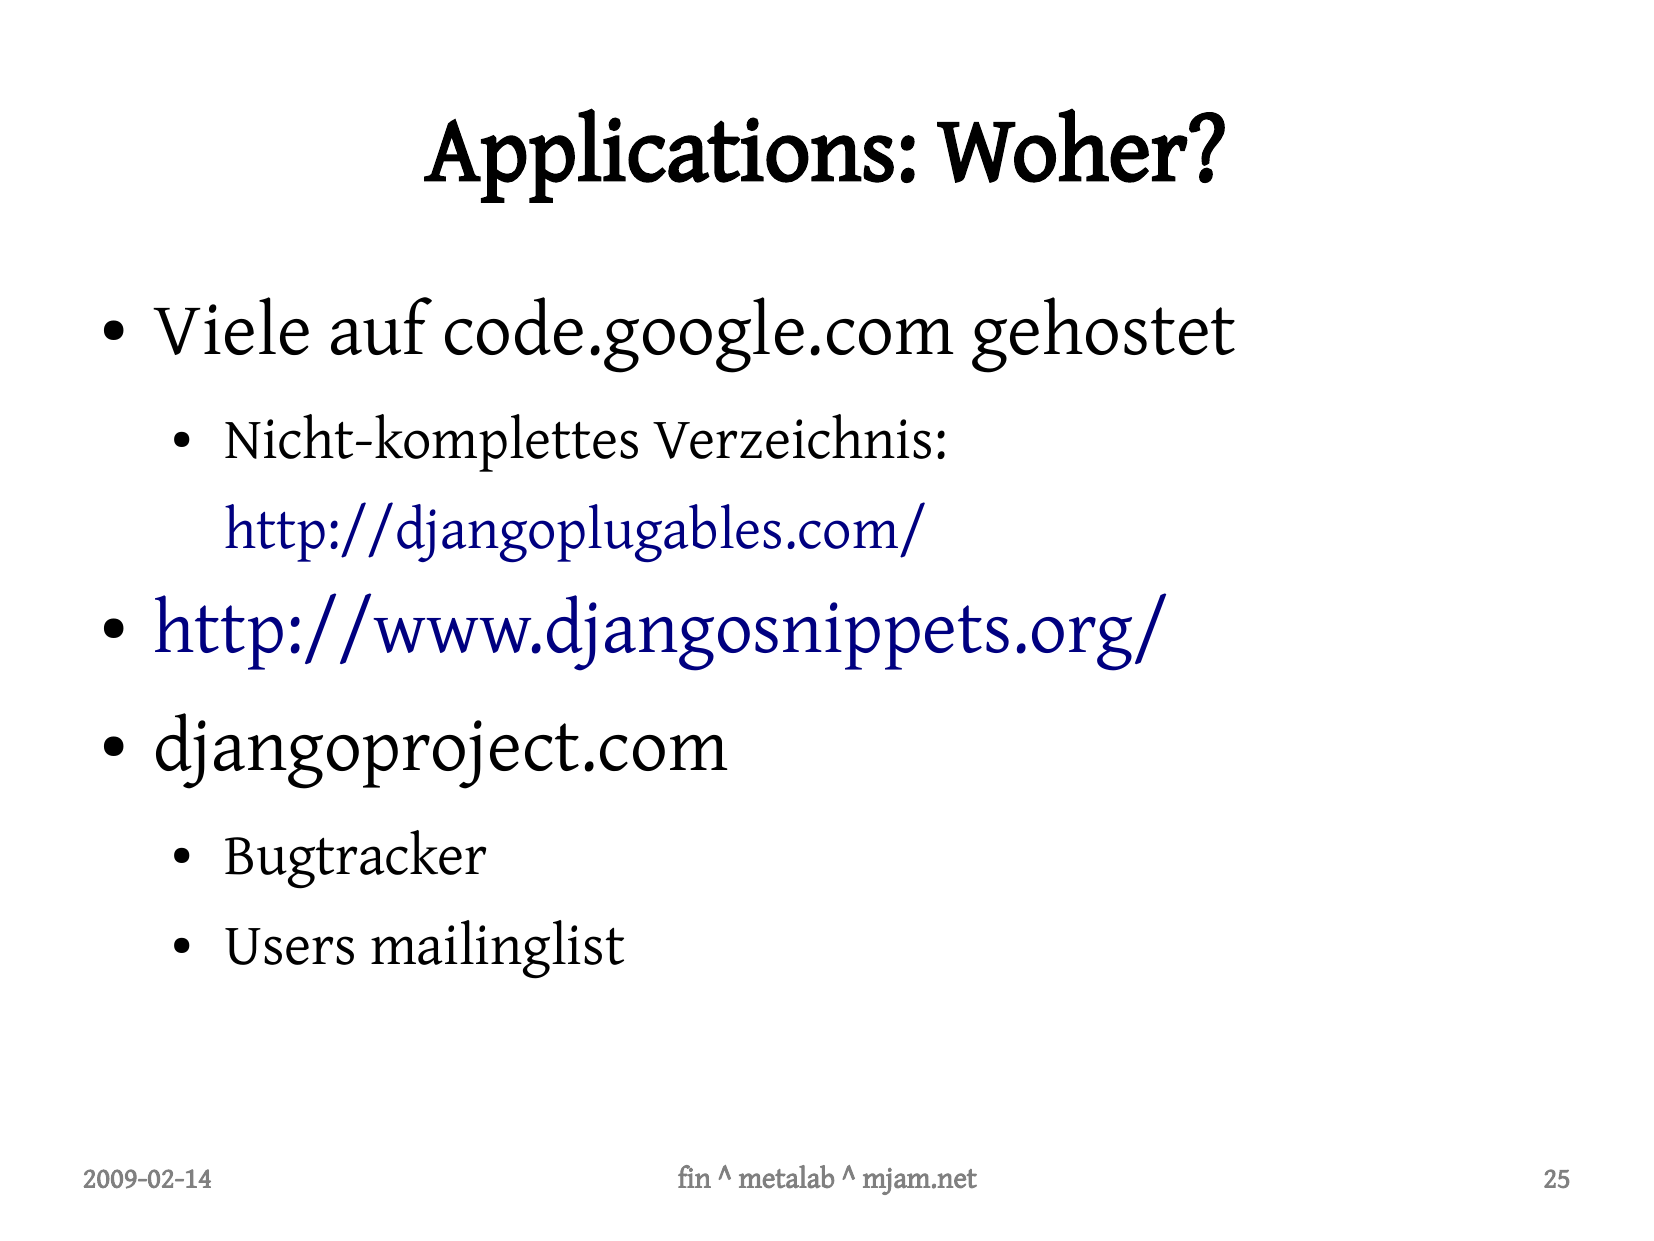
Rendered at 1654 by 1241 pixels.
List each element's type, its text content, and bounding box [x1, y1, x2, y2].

list Viele auf code.google.com gehostet Nicht-komplettes Verzeichnis: http://djangoplugables.com/ http://www.djangosnippets.org/ djangoproject.com Bugtracker Users mailinglist [82, 290, 1571, 1094]
title Applications: Woher? [82, 56, 1571, 250]
